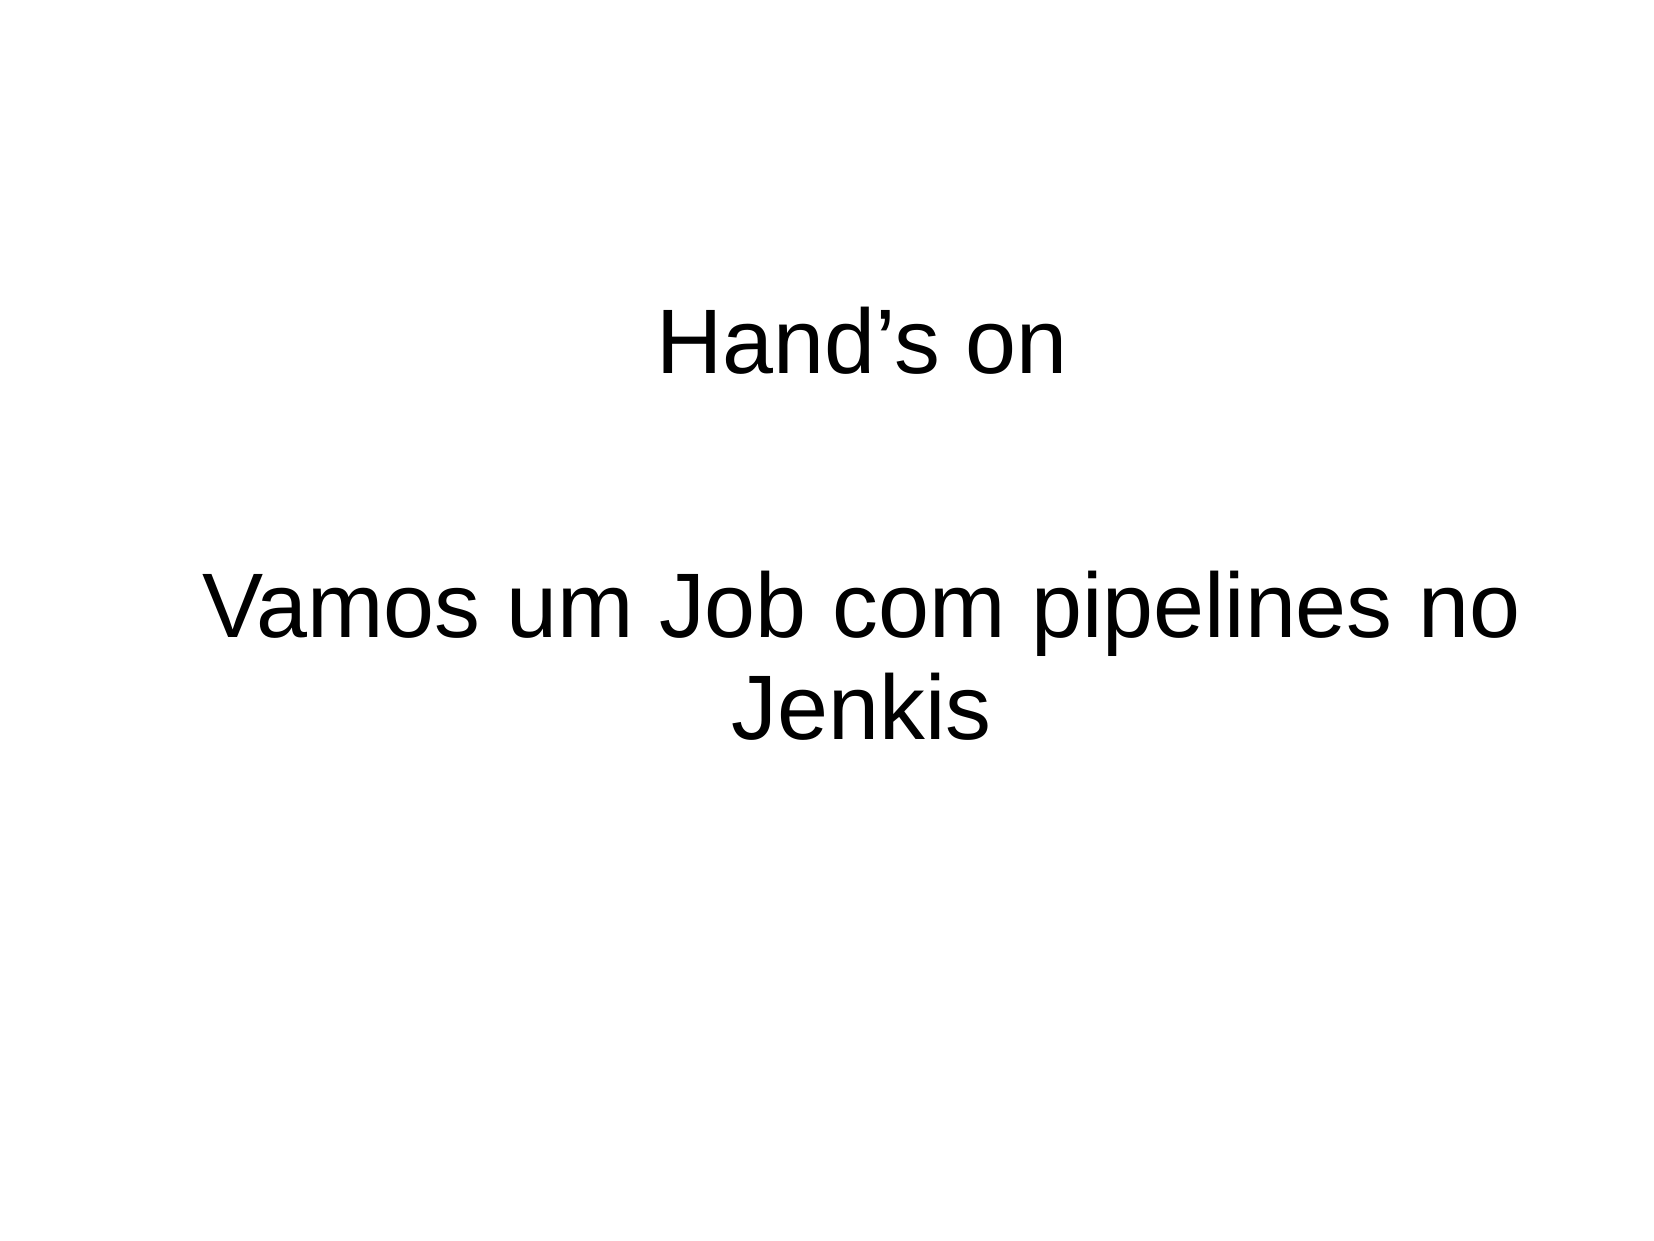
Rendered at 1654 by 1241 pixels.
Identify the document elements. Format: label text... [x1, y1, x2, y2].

list Hand’s on Vamos um Job com pipelines no Jenkis [82, 290, 1571, 1010]
